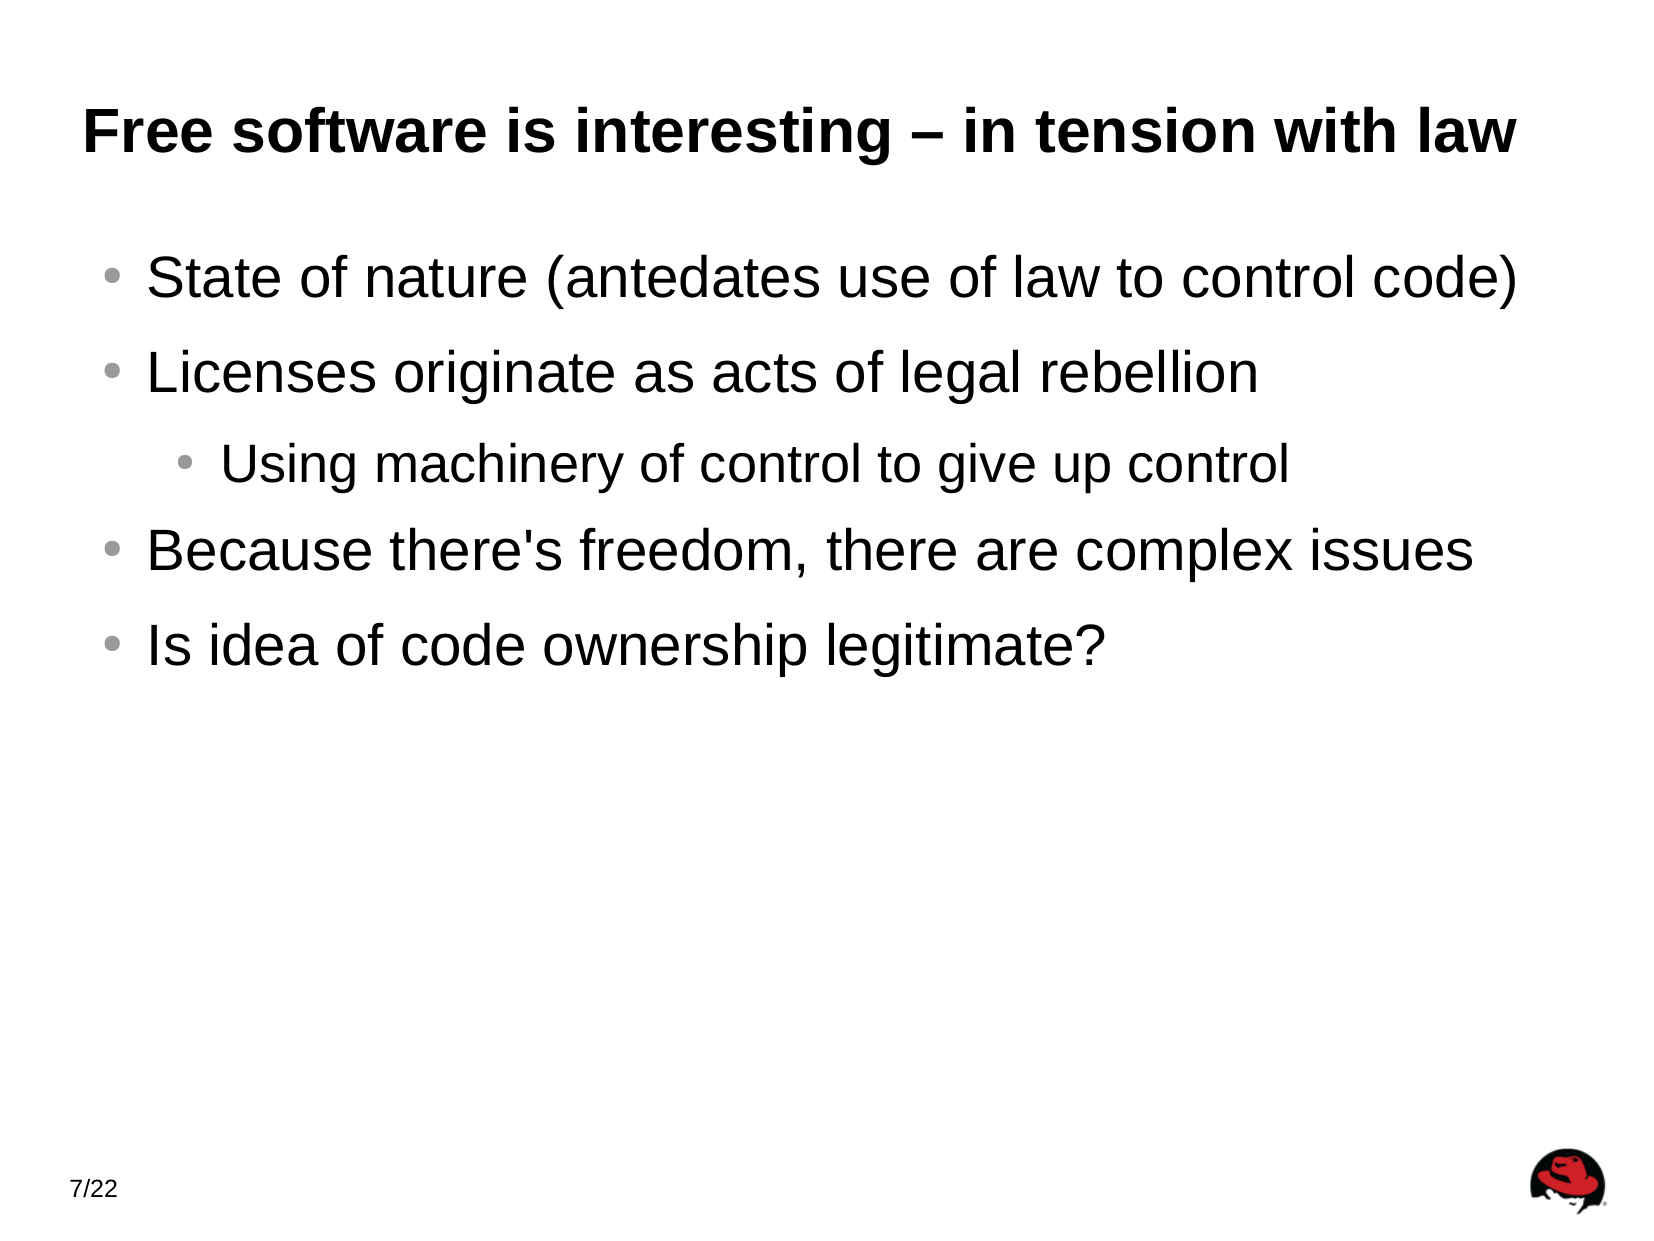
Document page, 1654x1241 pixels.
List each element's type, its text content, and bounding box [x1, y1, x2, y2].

list State of nature (antedates use of law to control code) Licenses originate as acts of legal rebellion Using machinery of control to give up control Because there's freedom, there are complex issues Is idea of code ownership legitimate? [86, 244, 1576, 1024]
title Free software is interesting – in tension with law [82, 45, 1571, 218]
picture [1529, 1146, 1613, 1224]
